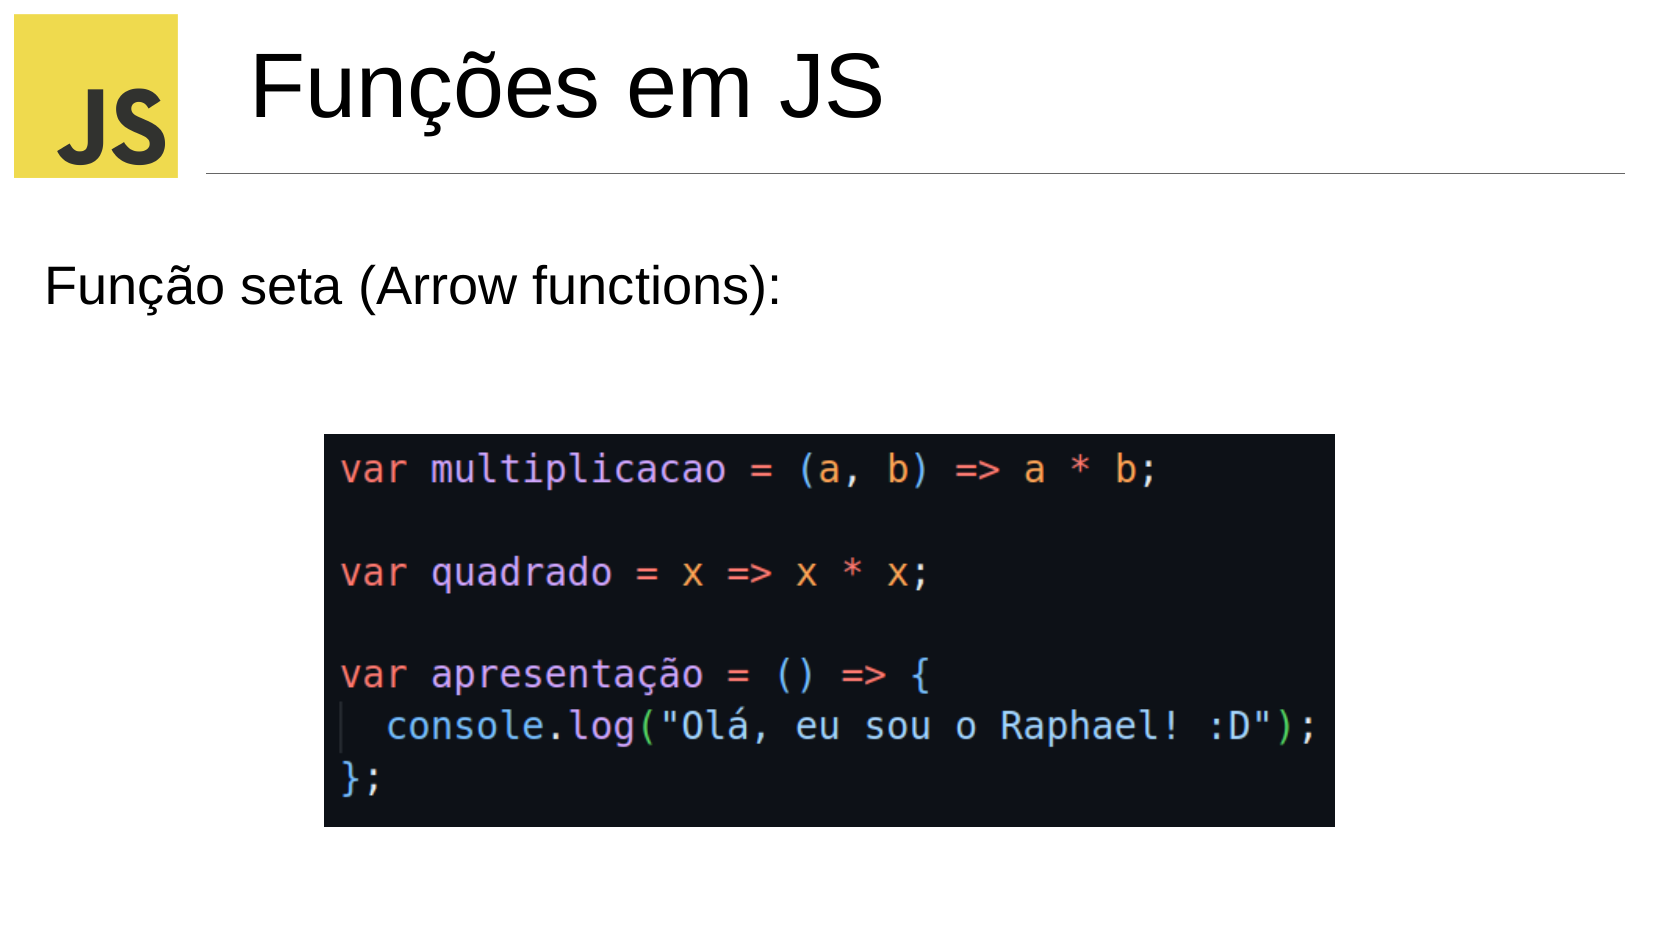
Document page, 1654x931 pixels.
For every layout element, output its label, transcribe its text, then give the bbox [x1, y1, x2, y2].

picture [324, 434, 1335, 827]
title Funções em JS [249, 7, 1654, 164]
picture [14, 14, 178, 178]
text_box Função seta (Arrow functions): [29, 248, 1004, 384]
